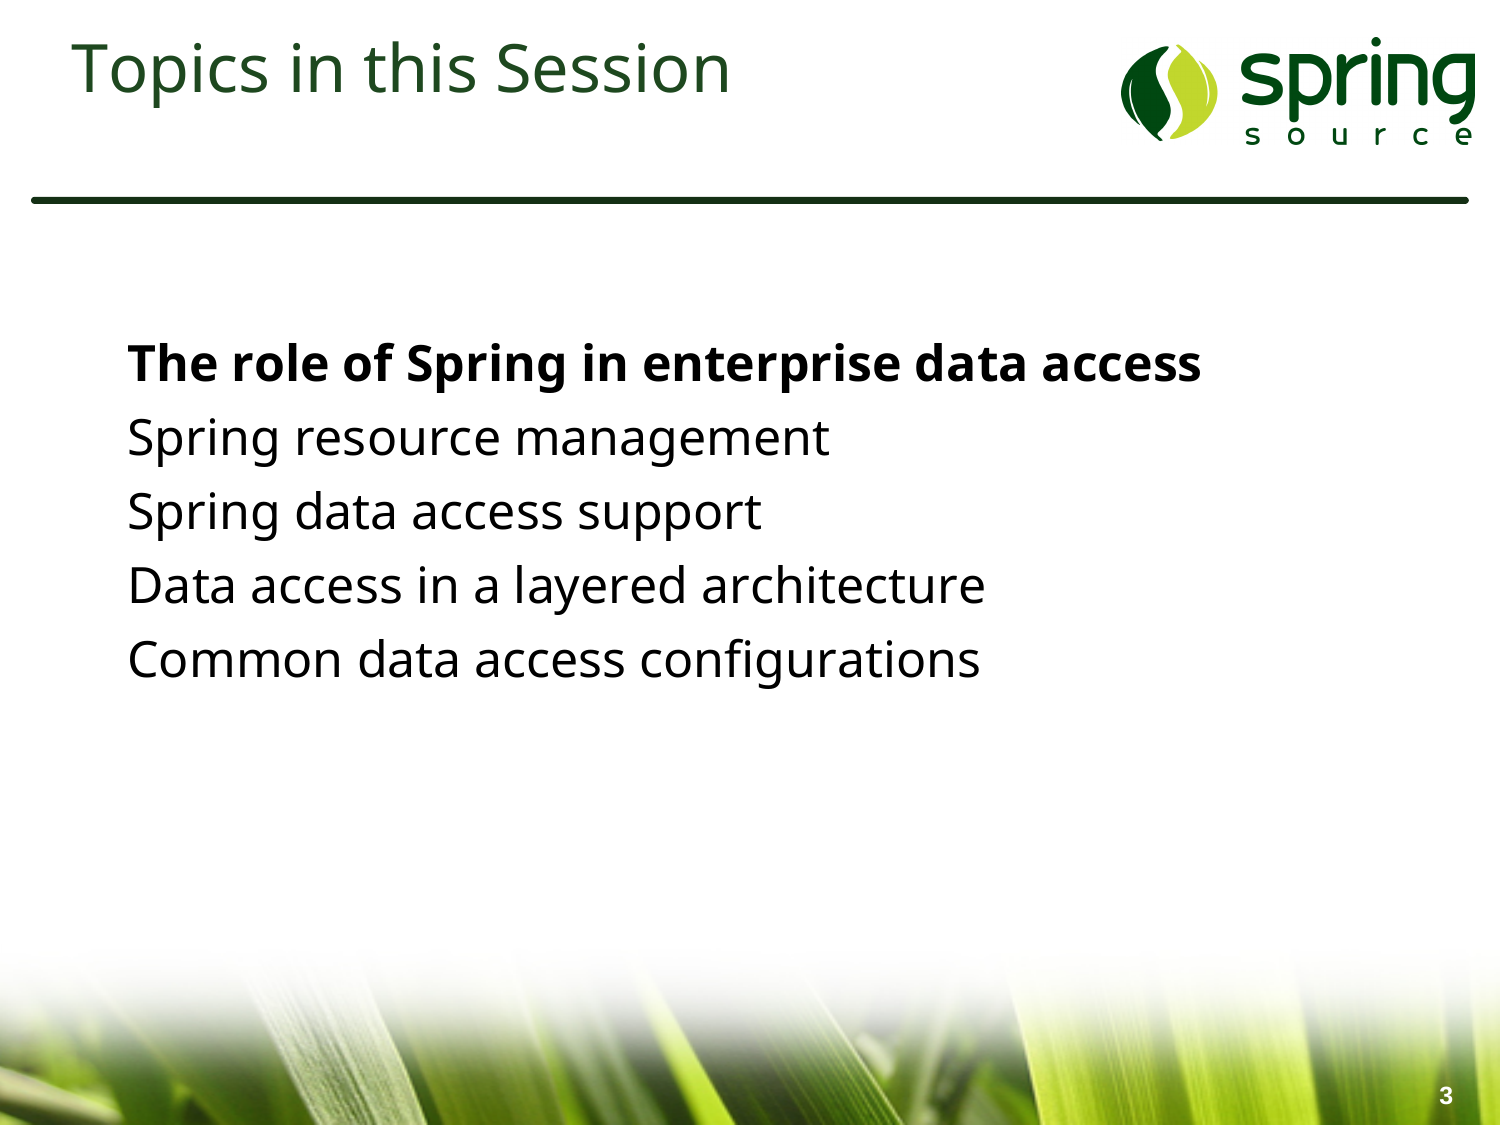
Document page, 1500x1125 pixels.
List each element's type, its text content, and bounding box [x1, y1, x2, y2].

picture [1121, 37, 1475, 145]
picture [0, 944, 1500, 1125]
title Topics in this Session [56, 13, 1089, 176]
list The role of Spring in enterprise data access Spring resource management Spring data access support Data access in a layered architecture Common data access configurations [112, 324, 1438, 1001]
